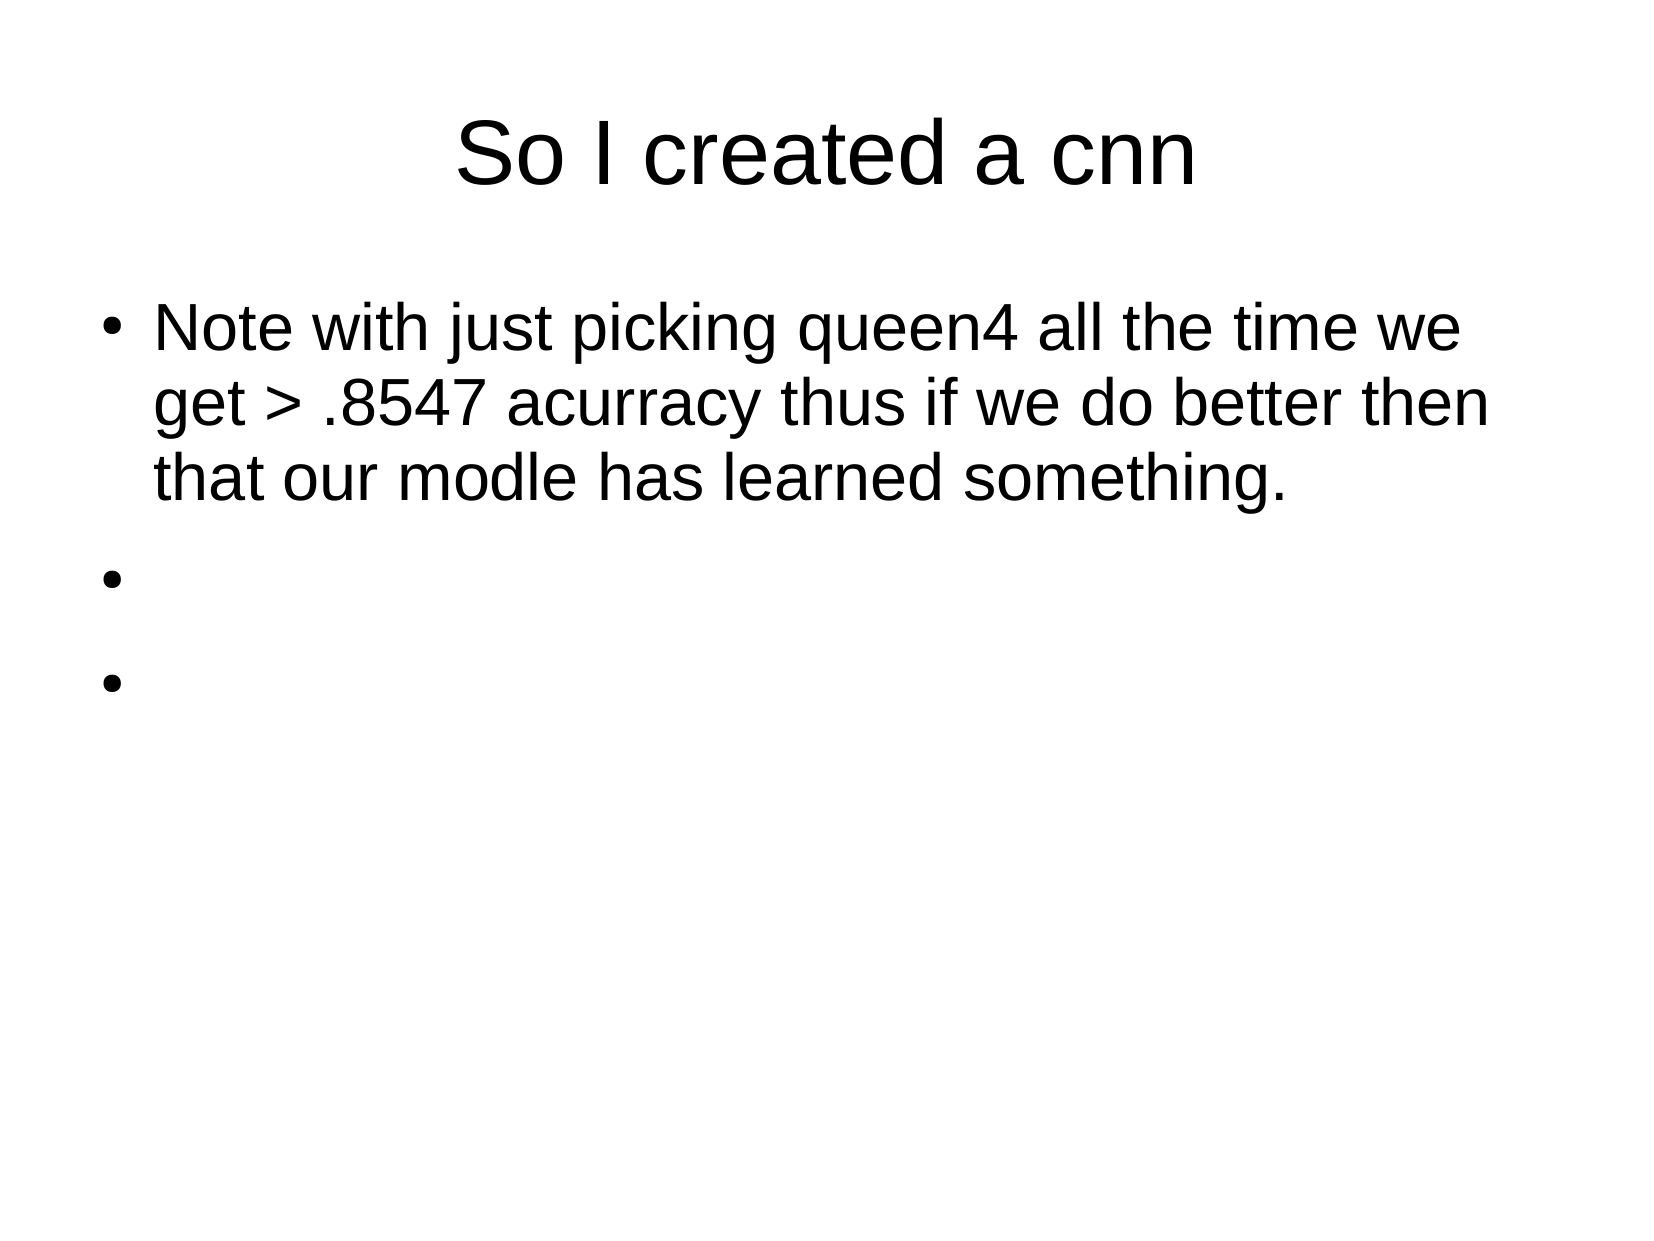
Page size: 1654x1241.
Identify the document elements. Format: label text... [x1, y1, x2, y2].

list Note with just picking queen4 all the time we get > .8547 acurracy thus if we do better then that our modle has learned something. [82, 290, 1571, 1010]
title So I created a cnn [82, 49, 1571, 257]
